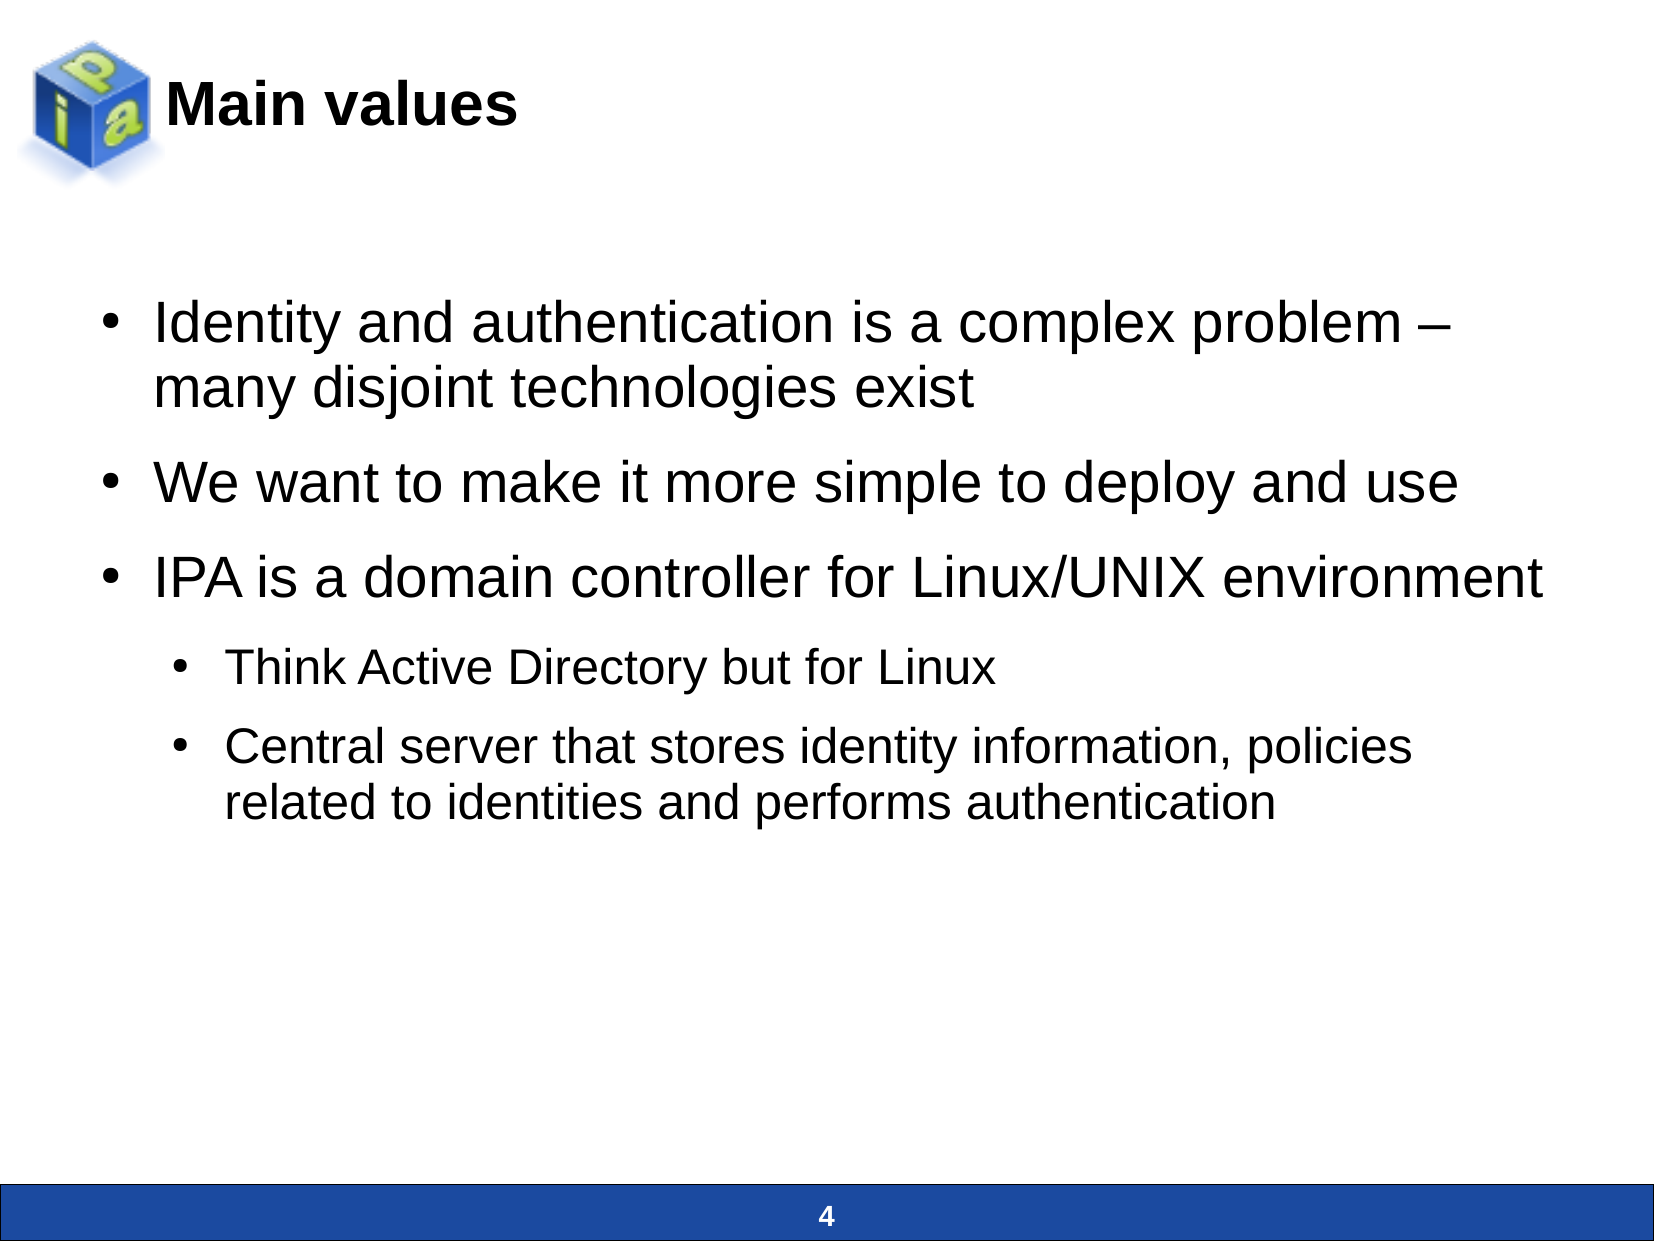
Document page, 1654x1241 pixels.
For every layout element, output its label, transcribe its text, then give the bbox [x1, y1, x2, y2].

list Identity and authentication is a complex problem – many disjoint technologies exist We want to make it more simple to deploy and use IPA is a domain controller for Linux/UNIX environment Think Active Directory but for Linux Central server that stores identity information, policies related to identities and performs authentication [82, 290, 1571, 1013]
title Main values [165, 0, 1654, 208]
picture [17, 34, 165, 193]
